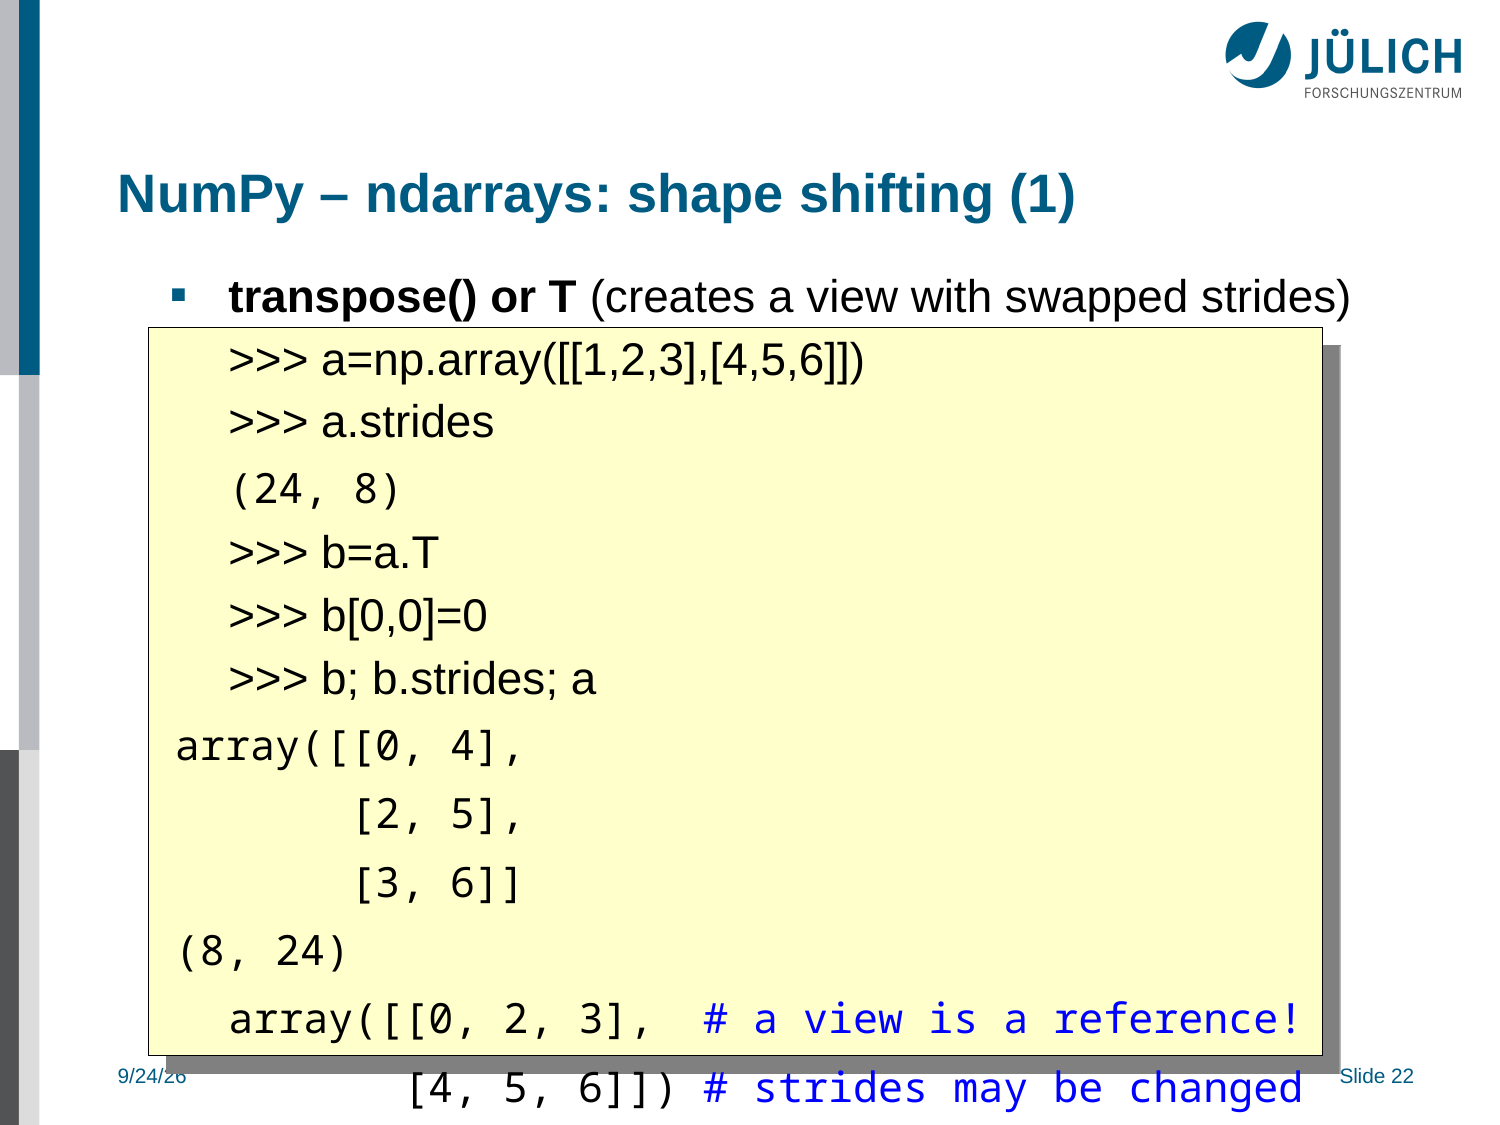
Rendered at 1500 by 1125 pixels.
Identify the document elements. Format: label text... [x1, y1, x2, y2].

title NumPy – ndarrays: shape shifting (1) [117, 99, 1393, 288]
list transpose() or T (creates a view with swapped strides) >>> a=np.array([[1,2,3],[4,5,6]]) >>> a.strides (24, 8) >>> b=a.T >>> b[0,0]=0 >>> b; b.strides; a array([[0, 4], [2, 5], [3, 6]] (8, 24) array([[0, 2, 3], # a view is a reference! [4, 5, 6]]) # strides may be changed [115, 270, 1391, 1125]
picture [1224, 20, 1461, 98]
